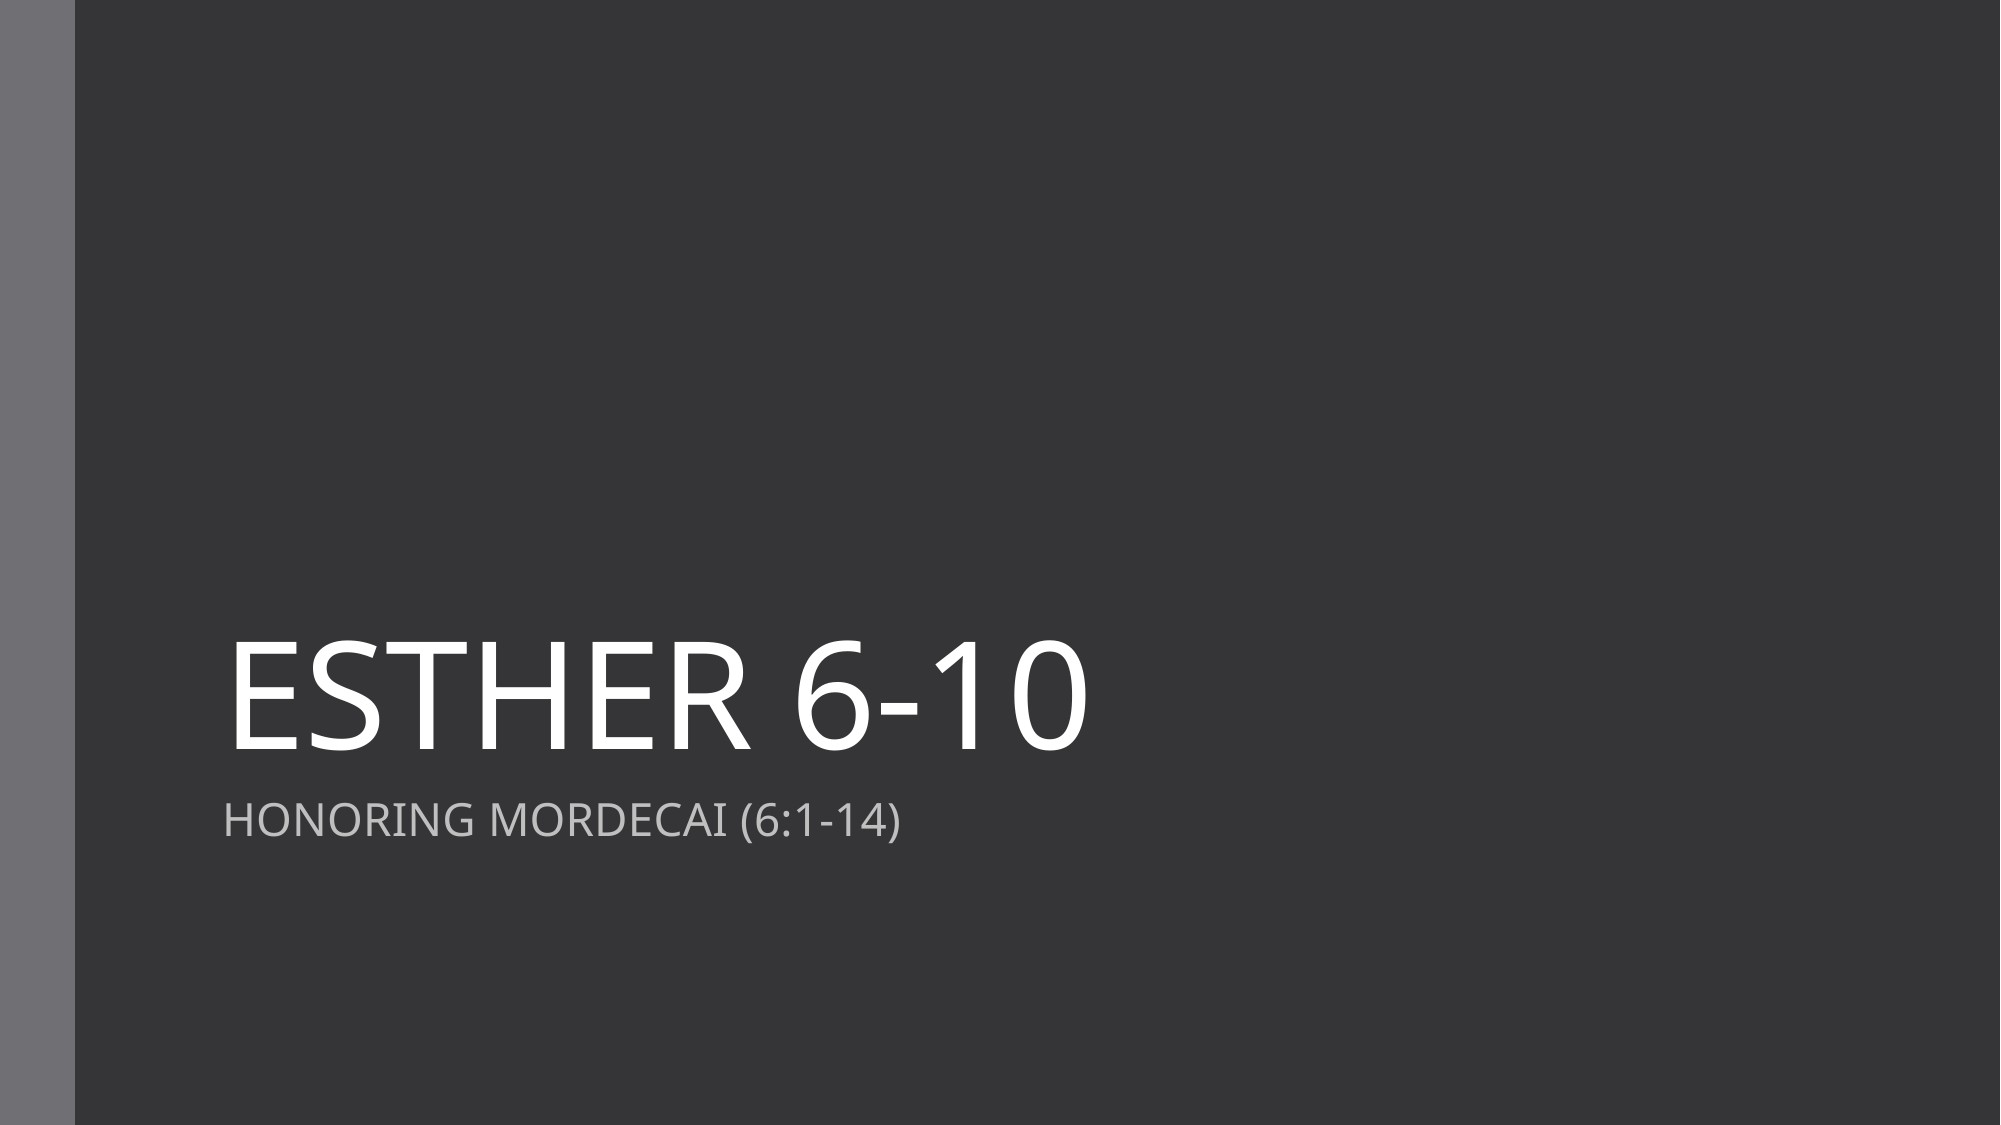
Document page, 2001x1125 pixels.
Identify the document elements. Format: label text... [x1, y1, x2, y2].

subtitle HONORING MORDECAI (6:1-14) [206, 787, 1752, 1066]
title ESTHER 6-10 [206, 124, 1752, 787]
